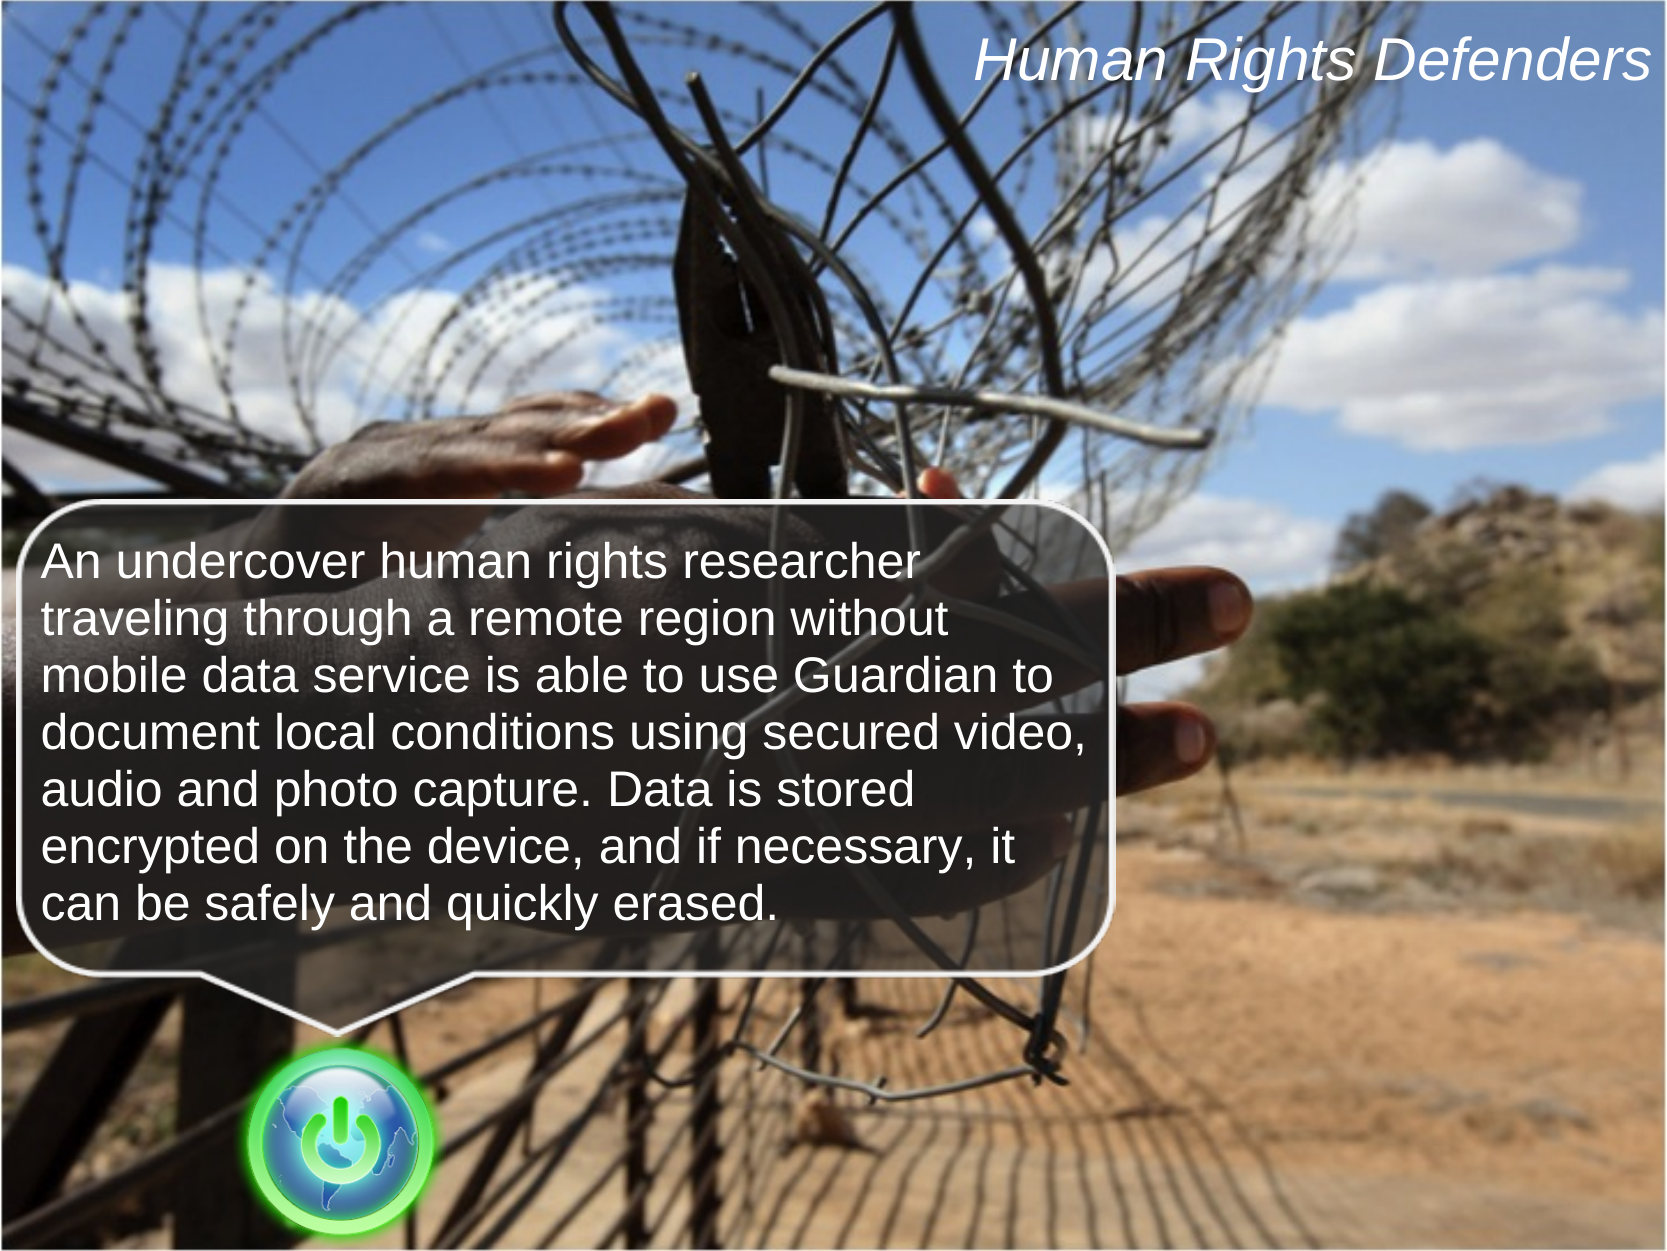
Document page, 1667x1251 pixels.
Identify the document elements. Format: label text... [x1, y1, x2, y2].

text_box Human Rights Defenders [646, 25, 1654, 95]
picture [0, 0, 1667, 1251]
text_box An undercover human rights researcher traveling through a remote region without mobile data service is able to use Guardian to document local conditions using secured video, audio and photo capture. Data is stored encrypted on the device, and if necessary, it can be safely and quickly erased. [40, 533, 1104, 933]
